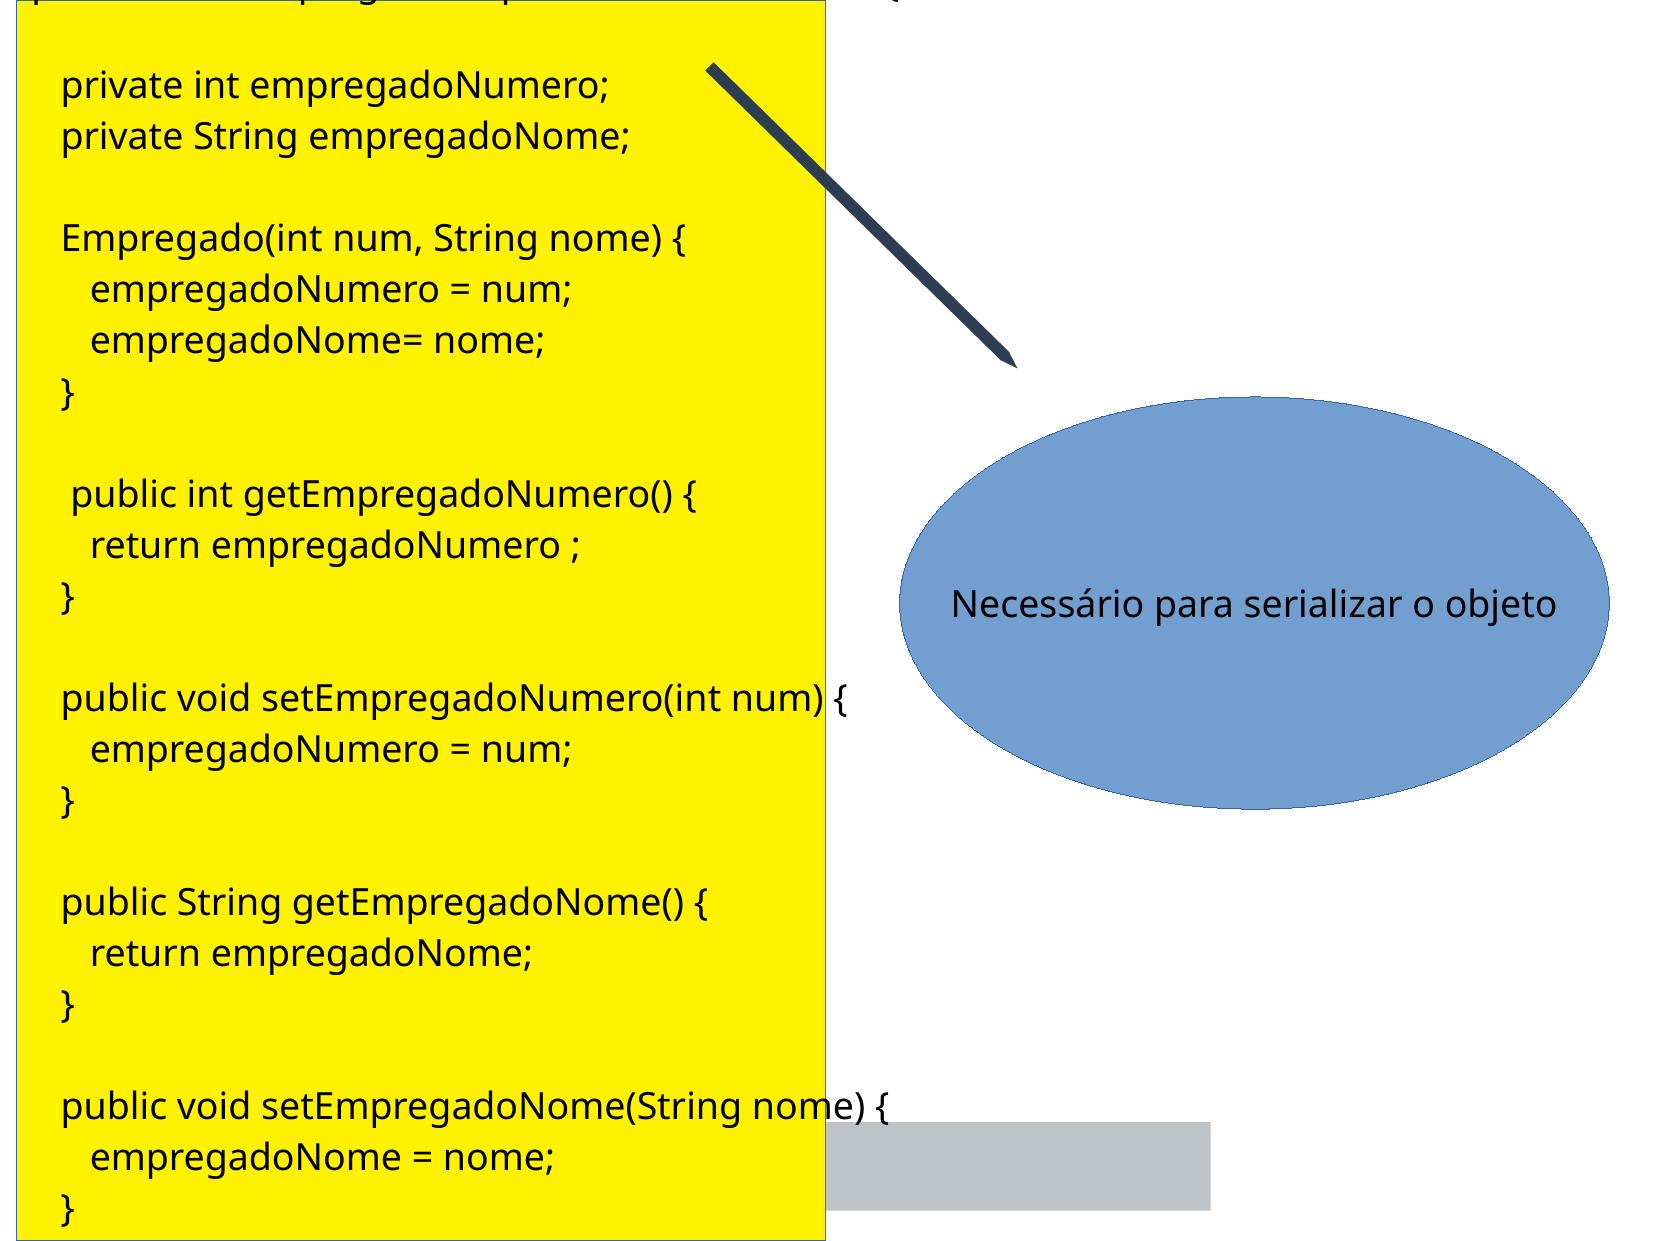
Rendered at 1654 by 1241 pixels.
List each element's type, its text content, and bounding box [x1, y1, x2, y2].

text_box Necessário para serializar o objeto [899, 396, 1610, 810]
text_box public class Empregado implements Serializable { private int empregadoNumero; private String empregadoNome; Empregado(int num, String nome) { empregadoNumero = num; empregadoNome= nome; } public int getEmpregadoNumero() { return empregadoNumero ; } public void setEmpregadoNumero(int num) { empregadoNumero = num; } public String getEmpregadoNome() { return empregadoNome; } public void setEmpregadoNome(String nome) { empregadoNome = nome; } } [16, 0, 826, 1241]
